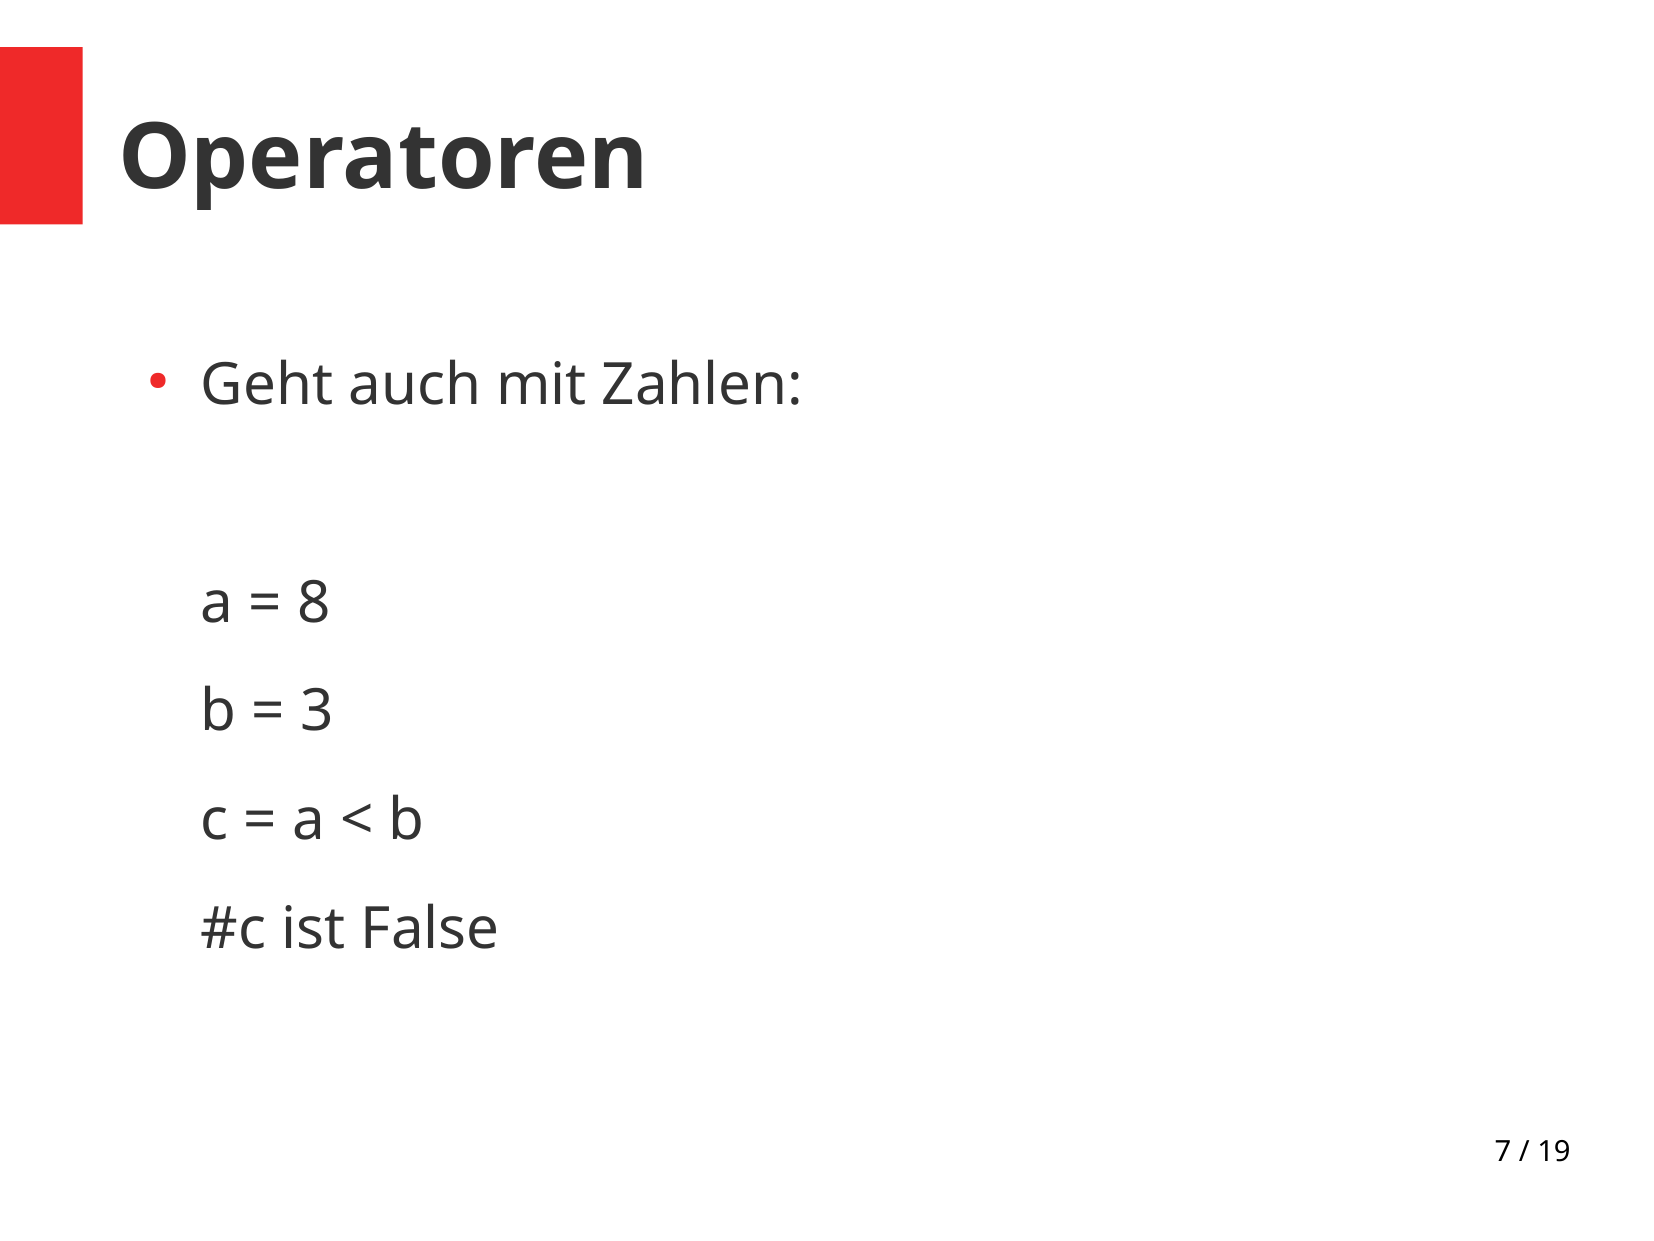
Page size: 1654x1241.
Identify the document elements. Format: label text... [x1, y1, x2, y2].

list Geht auch mit Zahlen: a = 8 b = 3 c = a < b #c ist False [129, 342, 1548, 1062]
title Operatoren [118, 49, 1571, 257]
